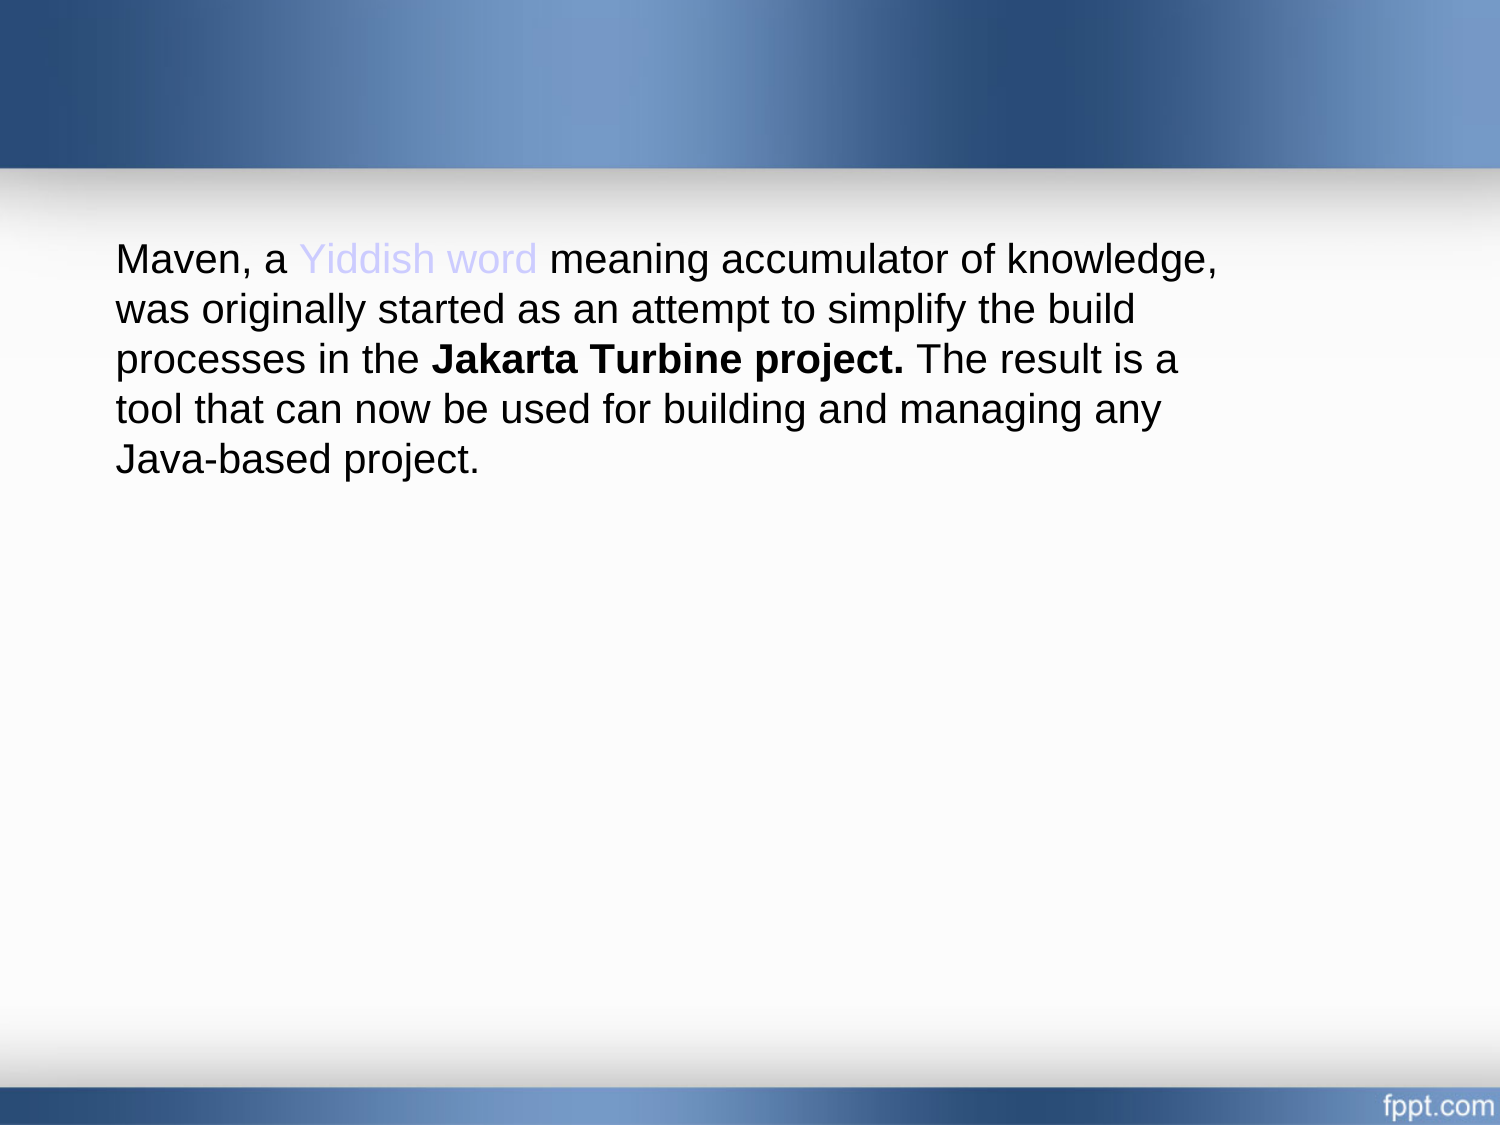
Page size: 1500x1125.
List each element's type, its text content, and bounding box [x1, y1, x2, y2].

picture [0, 0, 1500, 1125]
text_box Maven, a Yiddish word meaning accumulator of knowledge, was originally started as an attempt to simplify the build processes in the Jakarta Turbine project. The result is a tool that can now be used for building and managing any Java-based project. [100, 133, 1246, 489]
